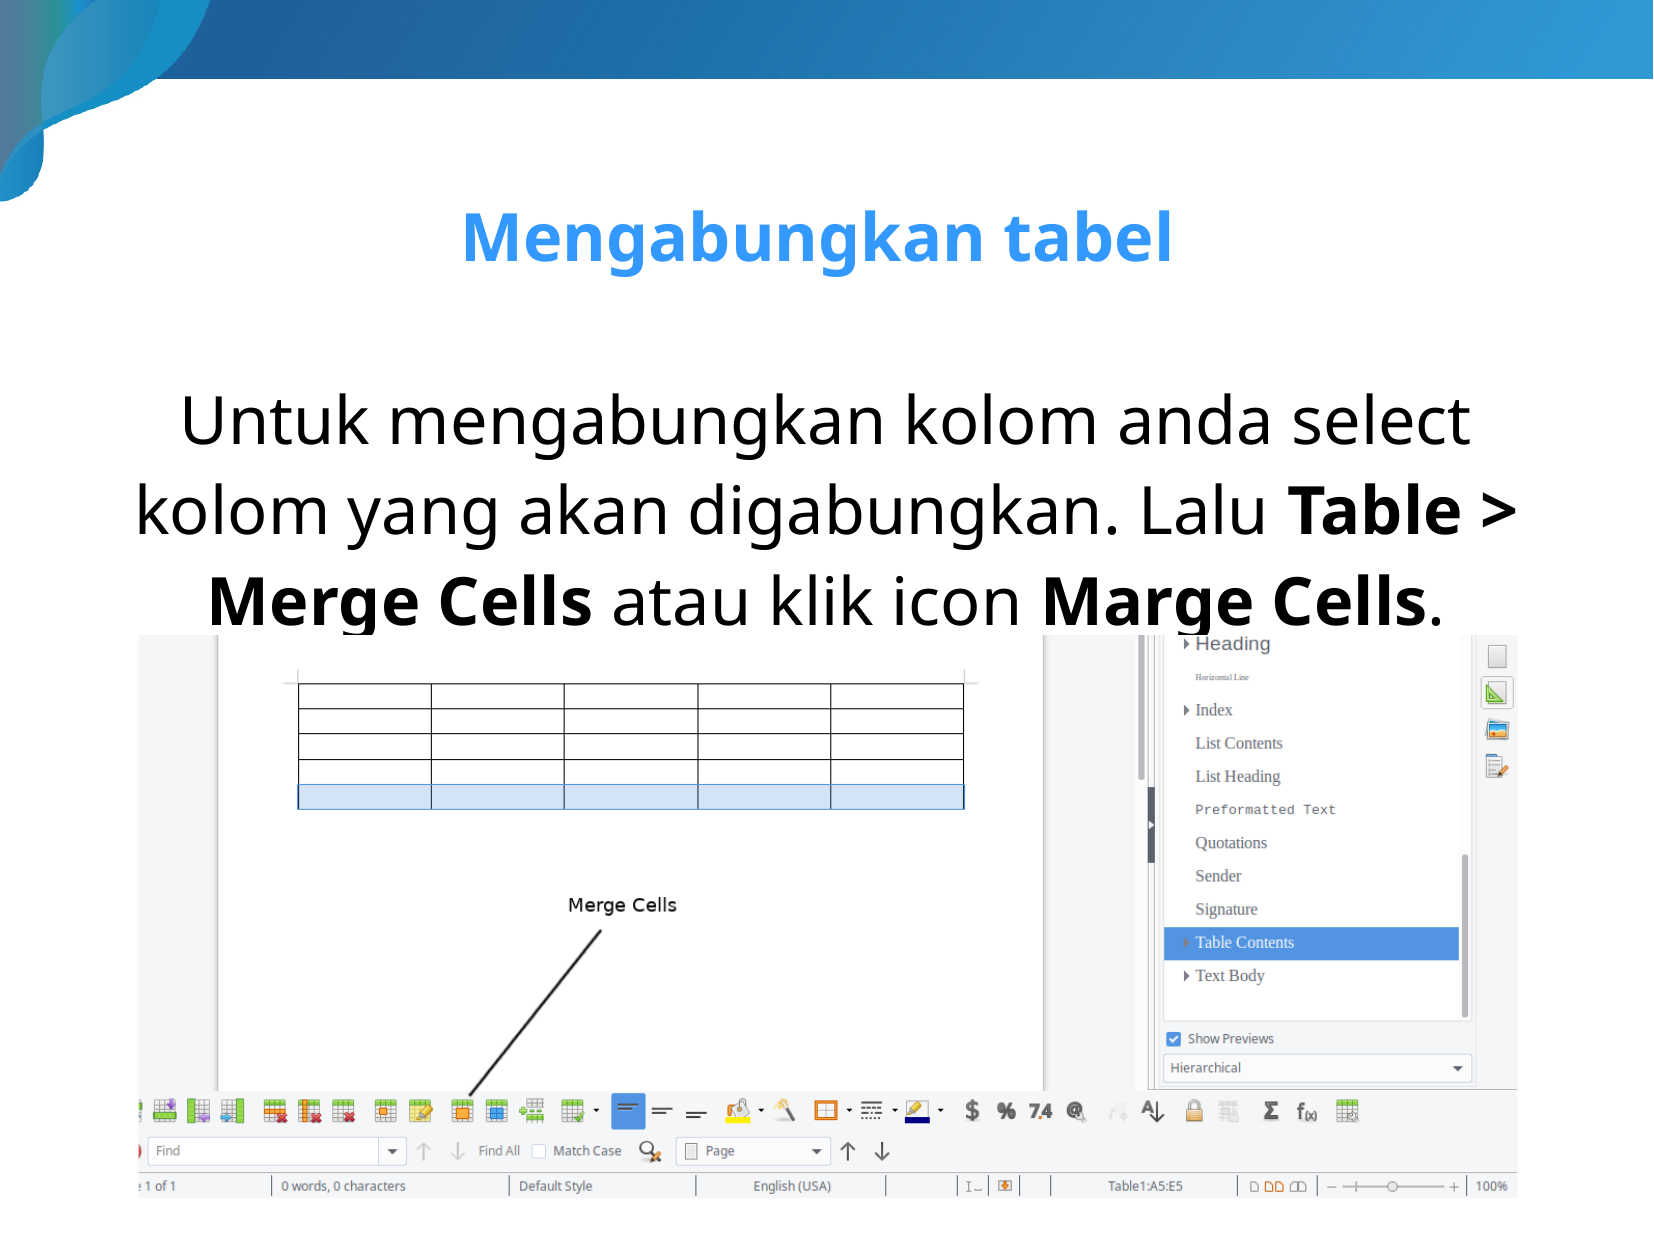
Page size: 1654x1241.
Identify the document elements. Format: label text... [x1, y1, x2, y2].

title Mengabungkan tabel [82, 132, 1571, 340]
subtitle Untuk mengabungkan kolom anda select kolom yang akan digabungkan. Lalu Table > Merge Cells atau klik icon Marge Cells. [82, 372, 1571, 1093]
picture [0, 0, 1653, 1241]
